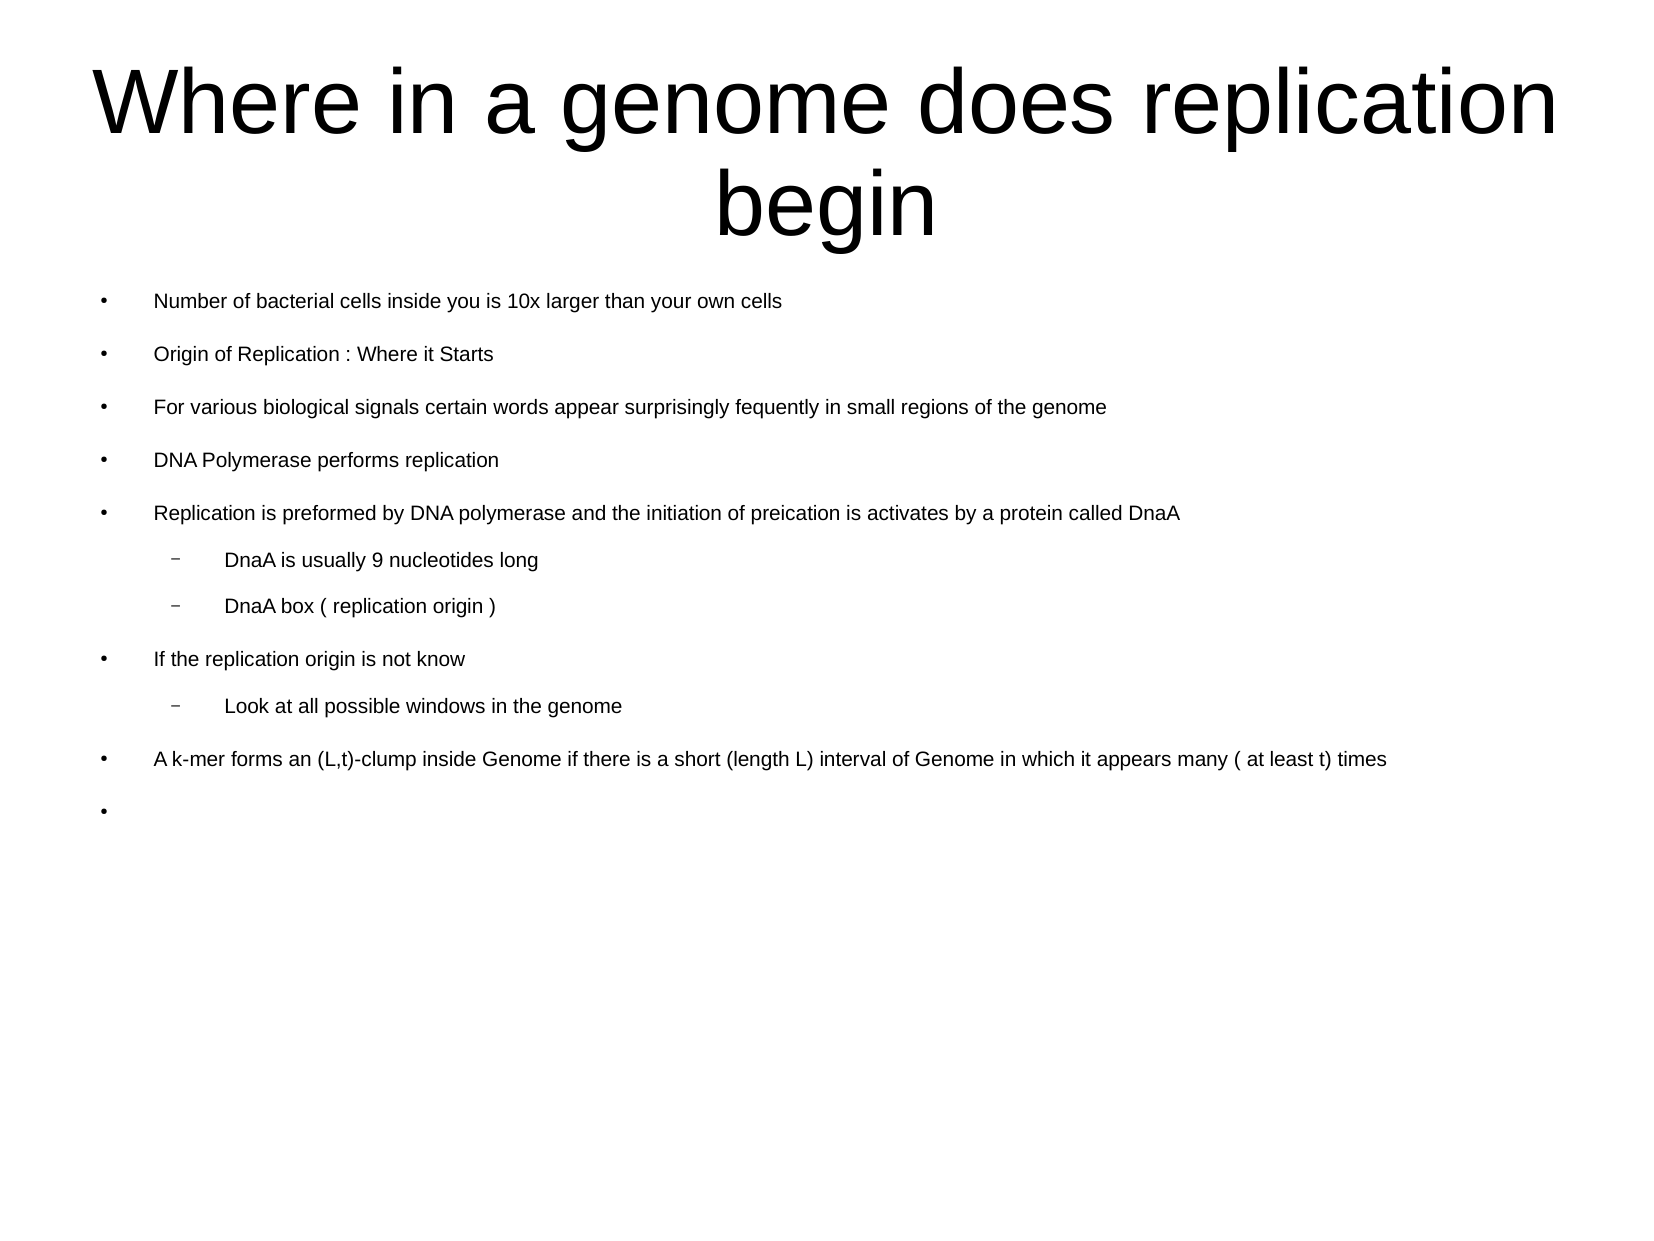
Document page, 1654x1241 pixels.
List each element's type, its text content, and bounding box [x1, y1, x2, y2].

title Where in a genome does replication begin [82, 49, 1571, 257]
list Number of bacterial cells inside you is 10x larger than your own cells Origin of Replication : Where it Starts For various biological signals certain words appear surprisingly fequently in small regions of the genome DNA Polymerase performs replication Replication is preformed by DNA polymerase and the initiation of preication is activates by a protein called DnaA DnaA is usually 9 nucleotides long DnaA box ( replication origin ) If the replication origin is not know Look at all possible windows in the genome A k-mer forms an (L,t)-clump inside Genome if there is a short (length L) interval of Genome in which it appears many ( at least t) times [82, 290, 1560, 1217]
